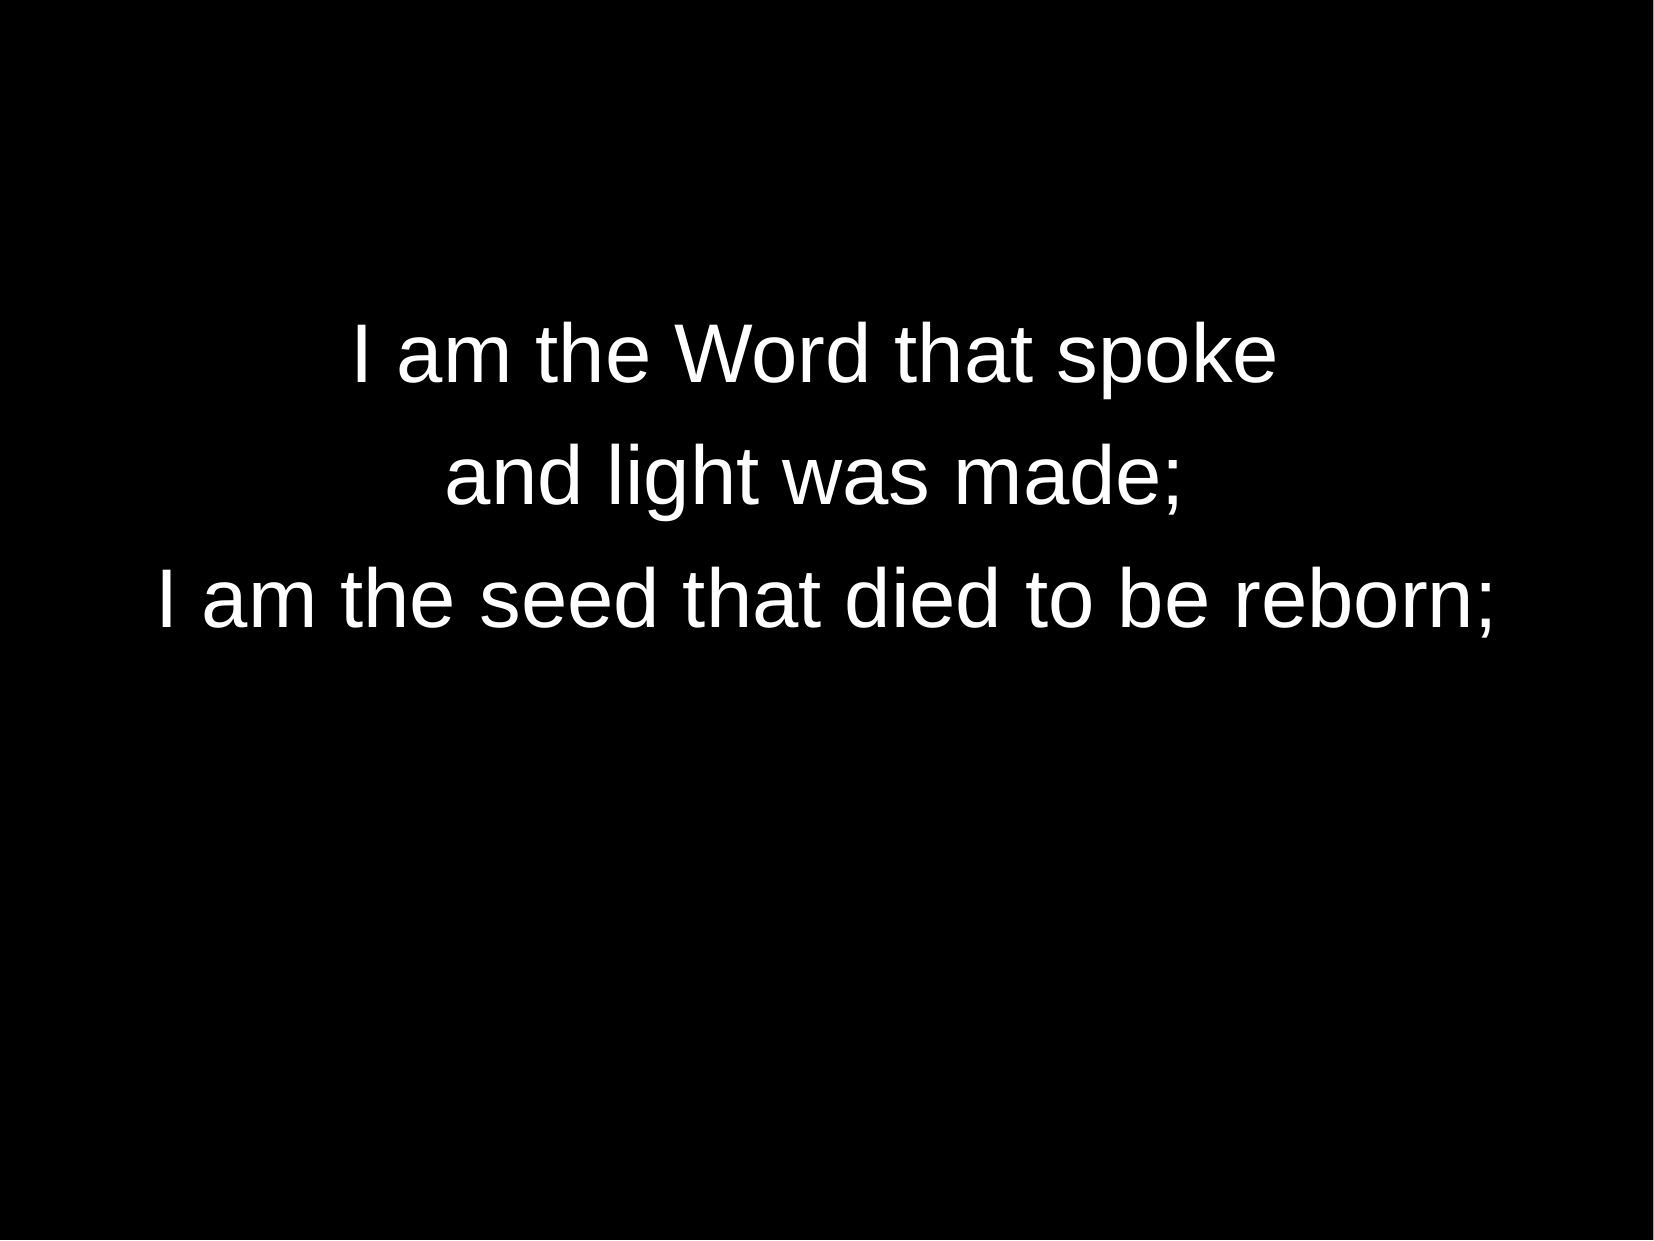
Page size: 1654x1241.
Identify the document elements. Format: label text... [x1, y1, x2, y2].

list I am the Word that spoke and light was made; I am the seed that died to be reborn; [0, 307, 1654, 1027]
